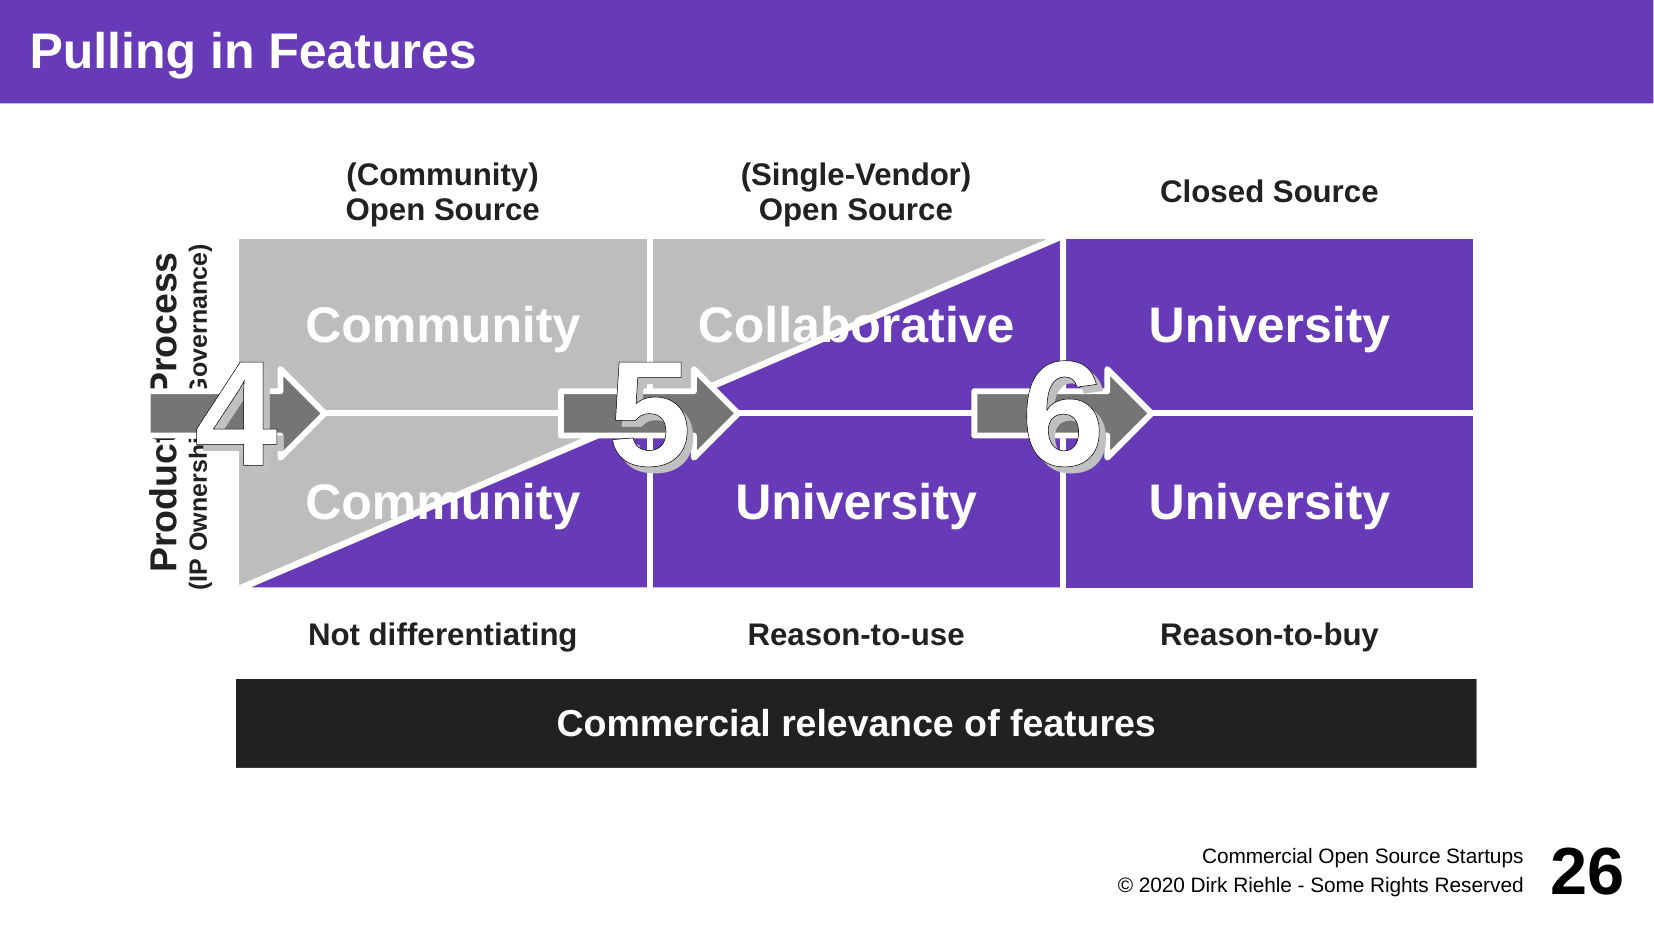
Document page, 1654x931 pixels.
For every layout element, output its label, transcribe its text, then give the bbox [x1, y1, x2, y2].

text_box Community [237, 413, 649, 590]
text_box Reason-to-buy [1062, 590, 1477, 679]
text_box University [649, 413, 1063, 590]
text_box 5 [531, 295, 768, 532]
text_box Reason-to-use [649, 590, 1062, 679]
text_box 4 [118, 295, 355, 532]
text_box Commercial relevance of features [236, 679, 1477, 768]
title Pulling in Features [0, 0, 1654, 104]
text_box (Single-Vendor) Open Source [649, 147, 1062, 237]
text_box University [1063, 413, 1477, 590]
text_box 6 [944, 295, 1182, 532]
text_box Product (IP Ownership) [118, 532, 237, 621]
text_box Closed Source [1062, 147, 1477, 237]
text_box Community [237, 237, 649, 413]
text_box Collaborative [649, 237, 1063, 413]
text_box University [1064, 237, 1477, 413]
text_box Not differentiating [236, 590, 649, 679]
text_box Process (Governance) [118, 206, 237, 295]
text_box (Community) Open Source [236, 147, 649, 237]
